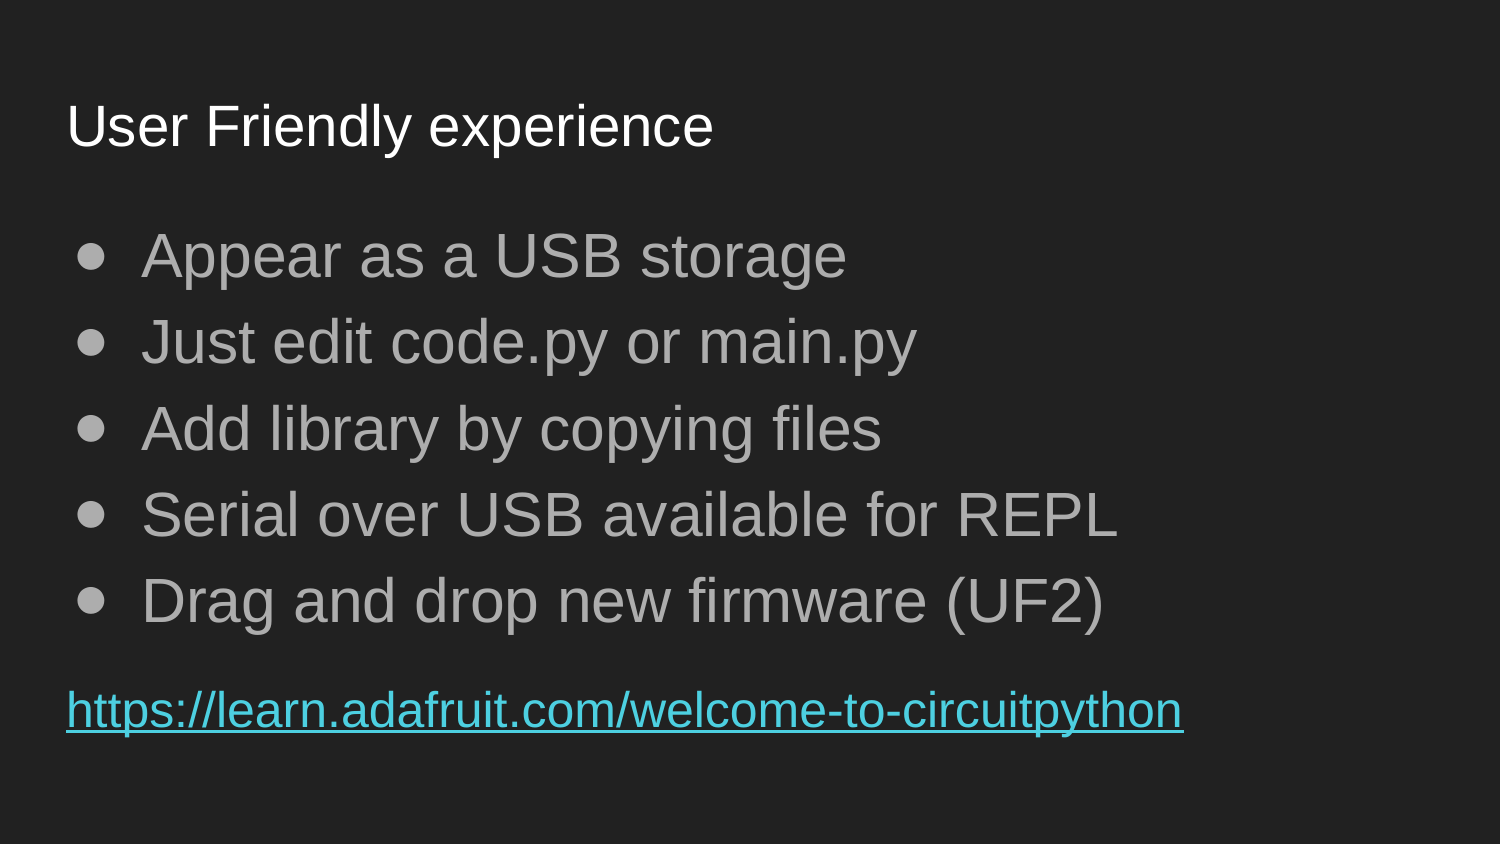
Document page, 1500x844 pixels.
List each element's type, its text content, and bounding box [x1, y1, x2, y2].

title User Friendly experience [51, 72, 1449, 167]
list Appear as a USB storage Just edit code.py or main.py Add library by copying files Serial over USB available for REPL Drag and drop new firmware (UF2) https://learn.adafruit.com/welcome-to-circuitpython [51, 189, 1484, 750]
